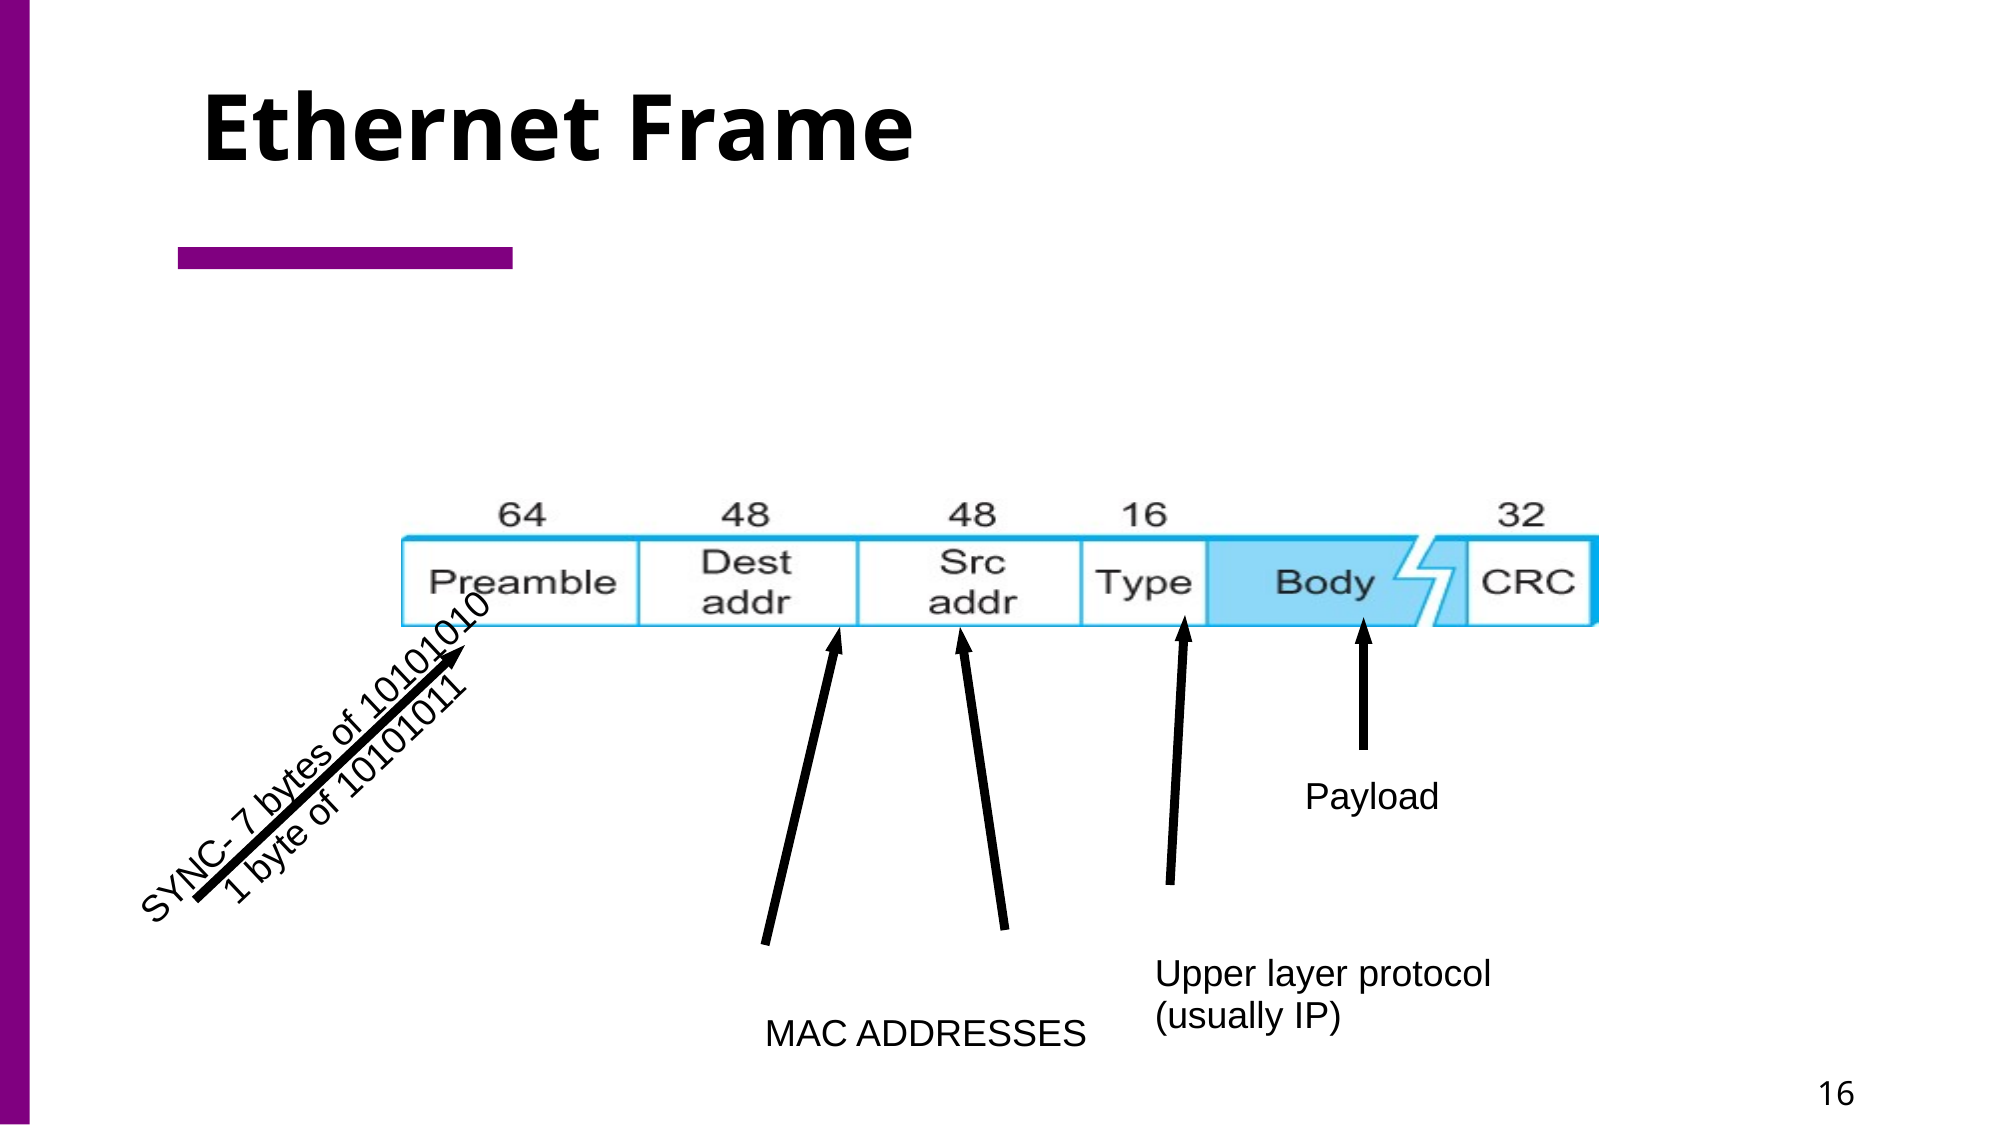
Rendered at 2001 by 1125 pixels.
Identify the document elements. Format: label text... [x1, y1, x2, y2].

text_box MAC ADDRESSES [750, 1005, 1103, 1062]
text_box Upper layer protocol (usually IP) [1140, 945, 1507, 1044]
picture [401, 498, 1599, 627]
picture [438, 623, 449, 627]
title Ethernet Frame [150, 60, 1962, 187]
text_box Payload [1290, 768, 1455, 826]
